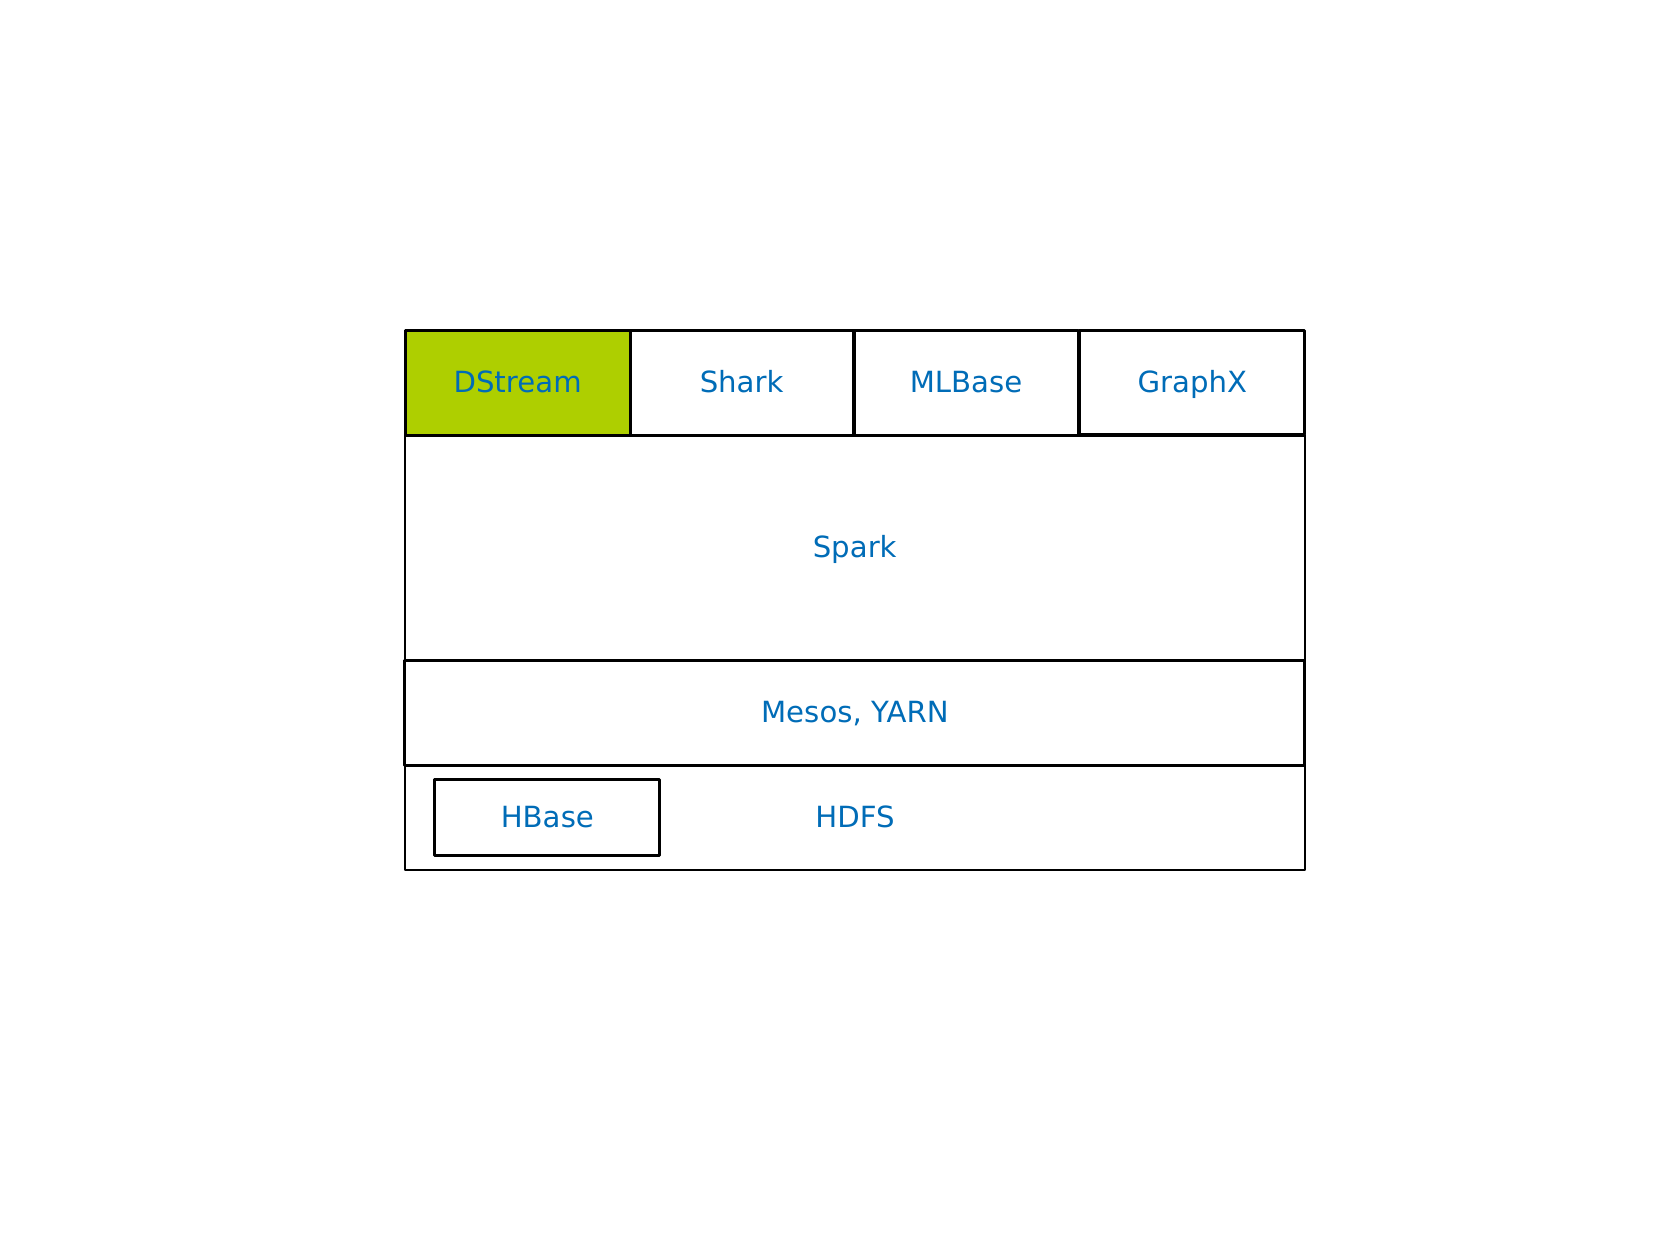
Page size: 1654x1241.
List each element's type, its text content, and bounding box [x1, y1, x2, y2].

text_box HBase [434, 779, 660, 856]
text_box Spark [405, 435, 1306, 661]
text_box Shark [631, 330, 853, 436]
text_box MLBase [853, 330, 1079, 436]
text_box Mesos, YARN [404, 660, 1305, 766]
text_box GraphX [1079, 330, 1305, 435]
text_box DStream [405, 330, 631, 436]
text_box HDFS [405, 765, 1306, 871]
